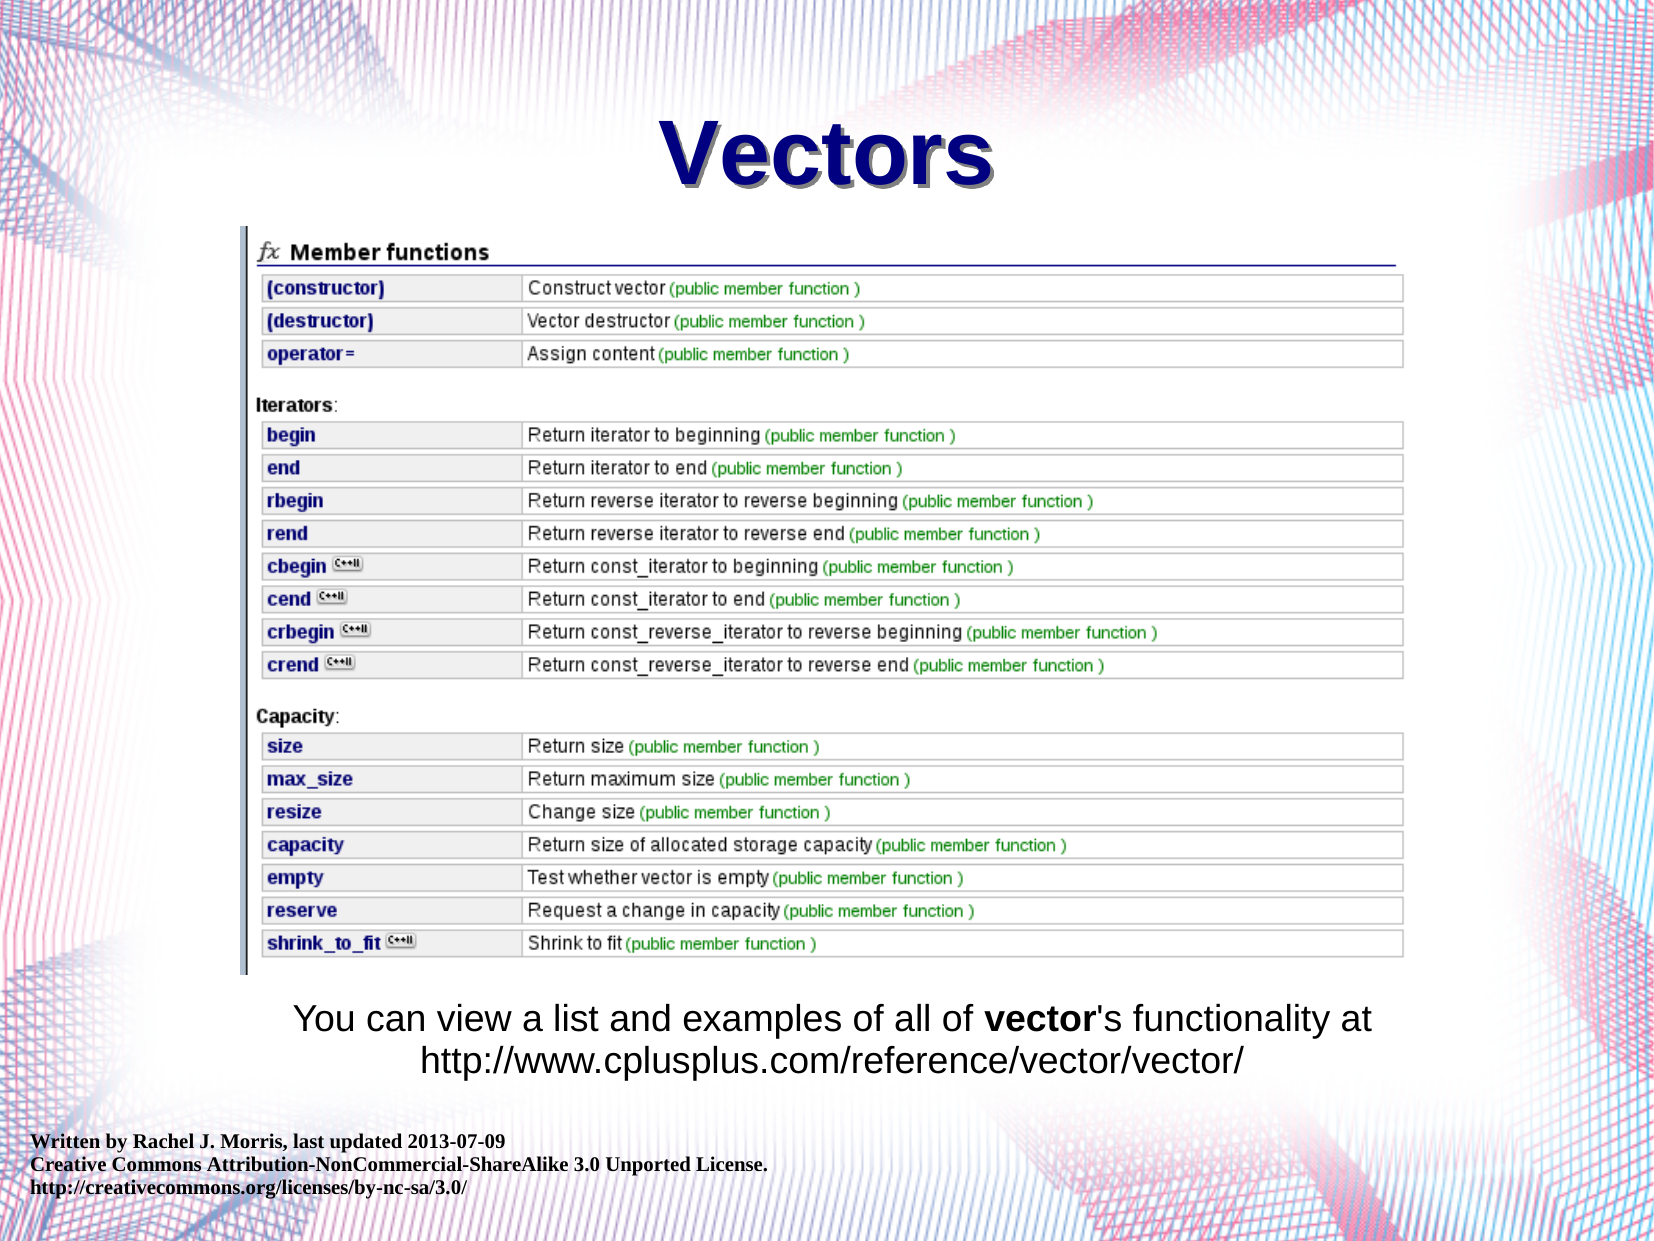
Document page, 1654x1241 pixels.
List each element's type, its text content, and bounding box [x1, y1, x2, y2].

text_box You can view a list and examples of all of vector's functionality at http://www.cplusplus.com/reference/vector/vector/ [195, 990, 1471, 1089]
title Vectors [82, 49, 1571, 257]
picture [0, 0, 1654, 1241]
